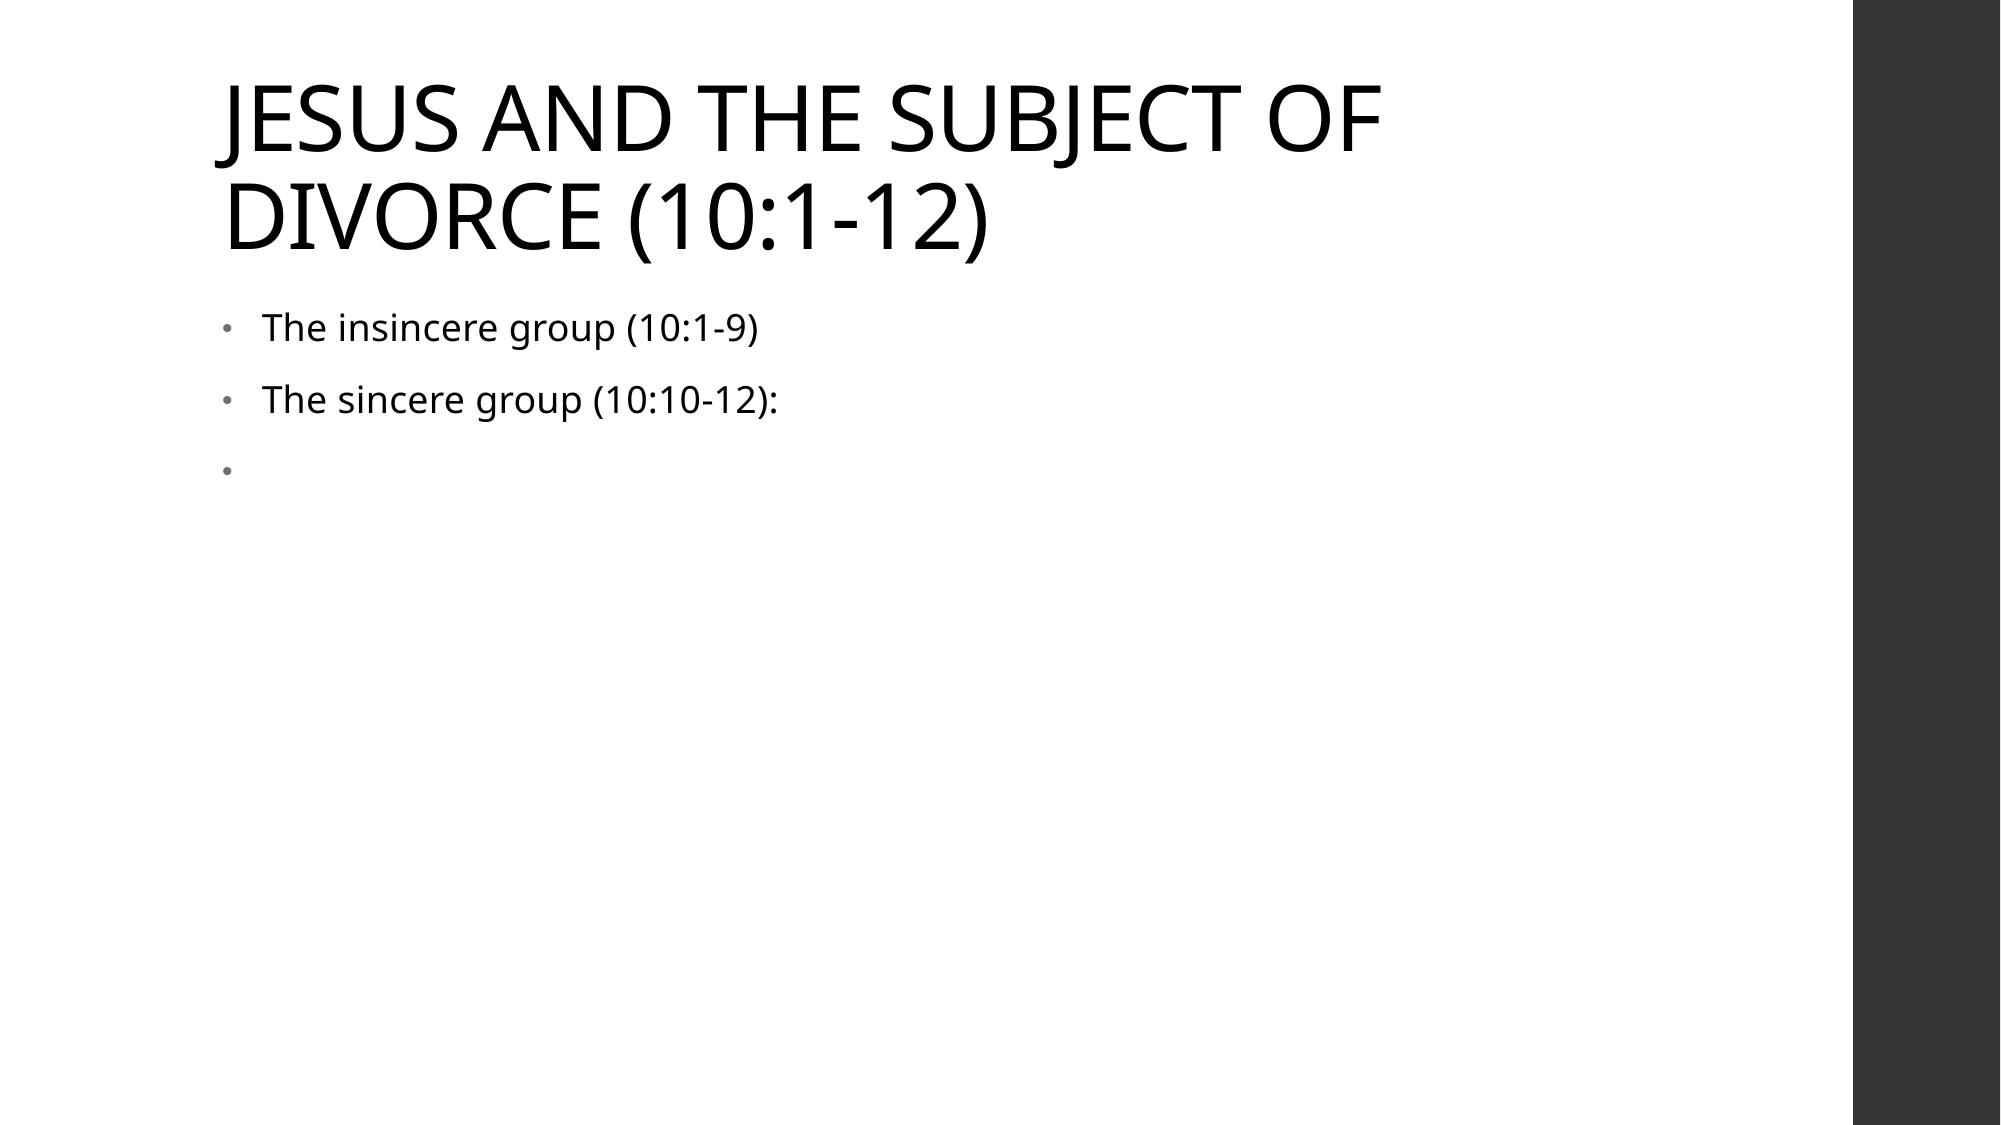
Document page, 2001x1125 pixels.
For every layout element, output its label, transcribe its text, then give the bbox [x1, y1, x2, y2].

list The insincere group (10:1-9) The sincere group (10:10-12): [206, 299, 1617, 1014]
title JESUS AND THE SUBJECT OF DIVORCE (10:1-12) [206, 60, 1797, 278]
